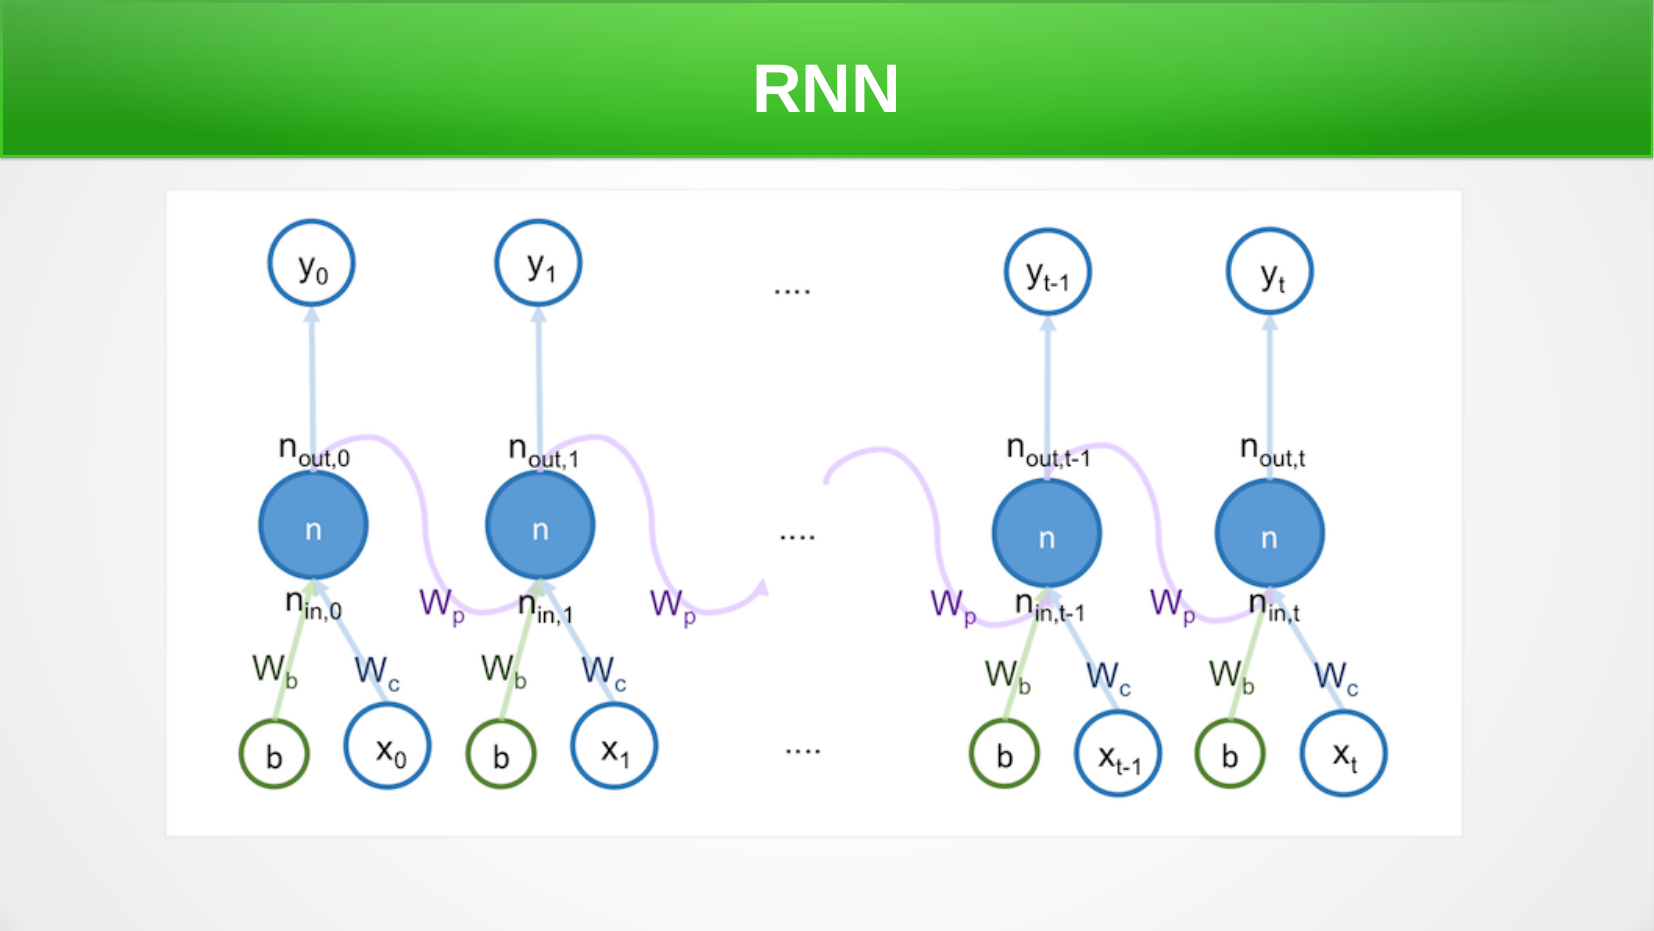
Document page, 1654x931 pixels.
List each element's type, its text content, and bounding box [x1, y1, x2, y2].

title RNN [82, 35, 1571, 142]
picture [164, 188, 1465, 839]
